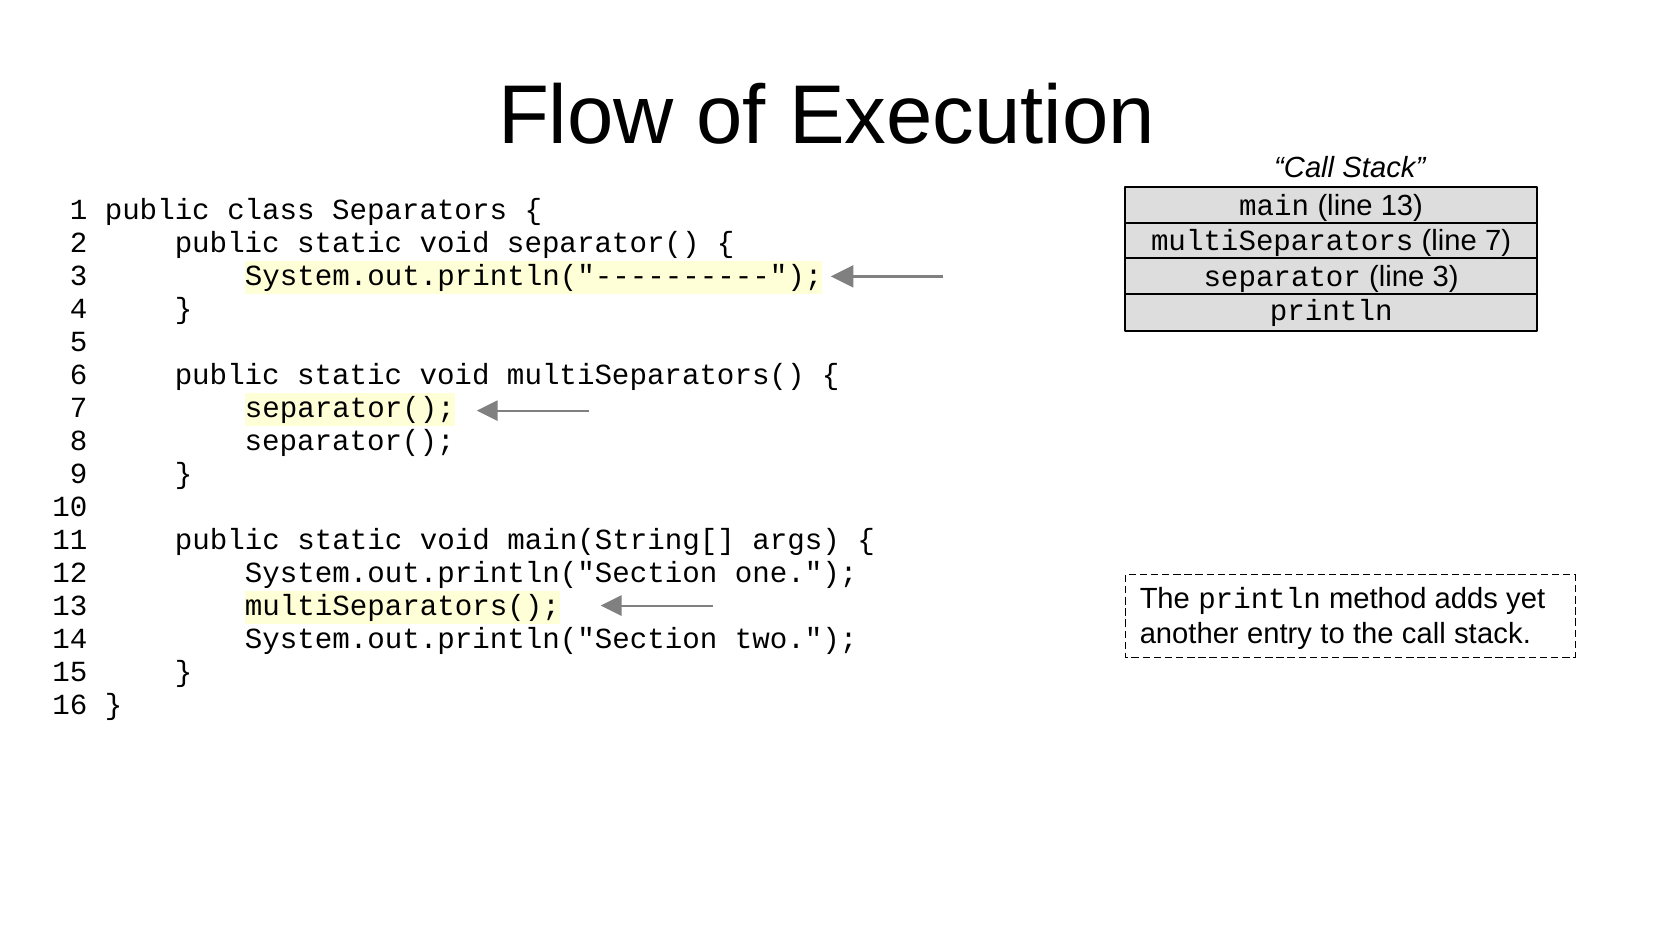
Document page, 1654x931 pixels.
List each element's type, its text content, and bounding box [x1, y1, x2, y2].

title Flow of Execution [82, 37, 1571, 193]
text_box main (line 13) [1124, 187, 1538, 222]
text_box The println method adds yet another entry to the call stack. [1125, 574, 1576, 658]
text_box “Call Stack” [1259, 144, 1441, 187]
text_box println [1124, 293, 1538, 332]
text_box separator (line 3) [1124, 258, 1538, 293]
text_box 1 public class Separators { 2 public static void separator() { 3 System.out.println("----------"); 4 } 5 6 public static void multiSeparators() { 7 separator(); 8 separator(); 9 } 10 11 public static void main(String[] args) { 12 System.out.println("Section one."); 13 multiSeparators(); 14 System.out.println("Section two."); 15 } 16 } [37, 187, 893, 731]
text_box multiSeparators (line 7) [1124, 222, 1538, 258]
